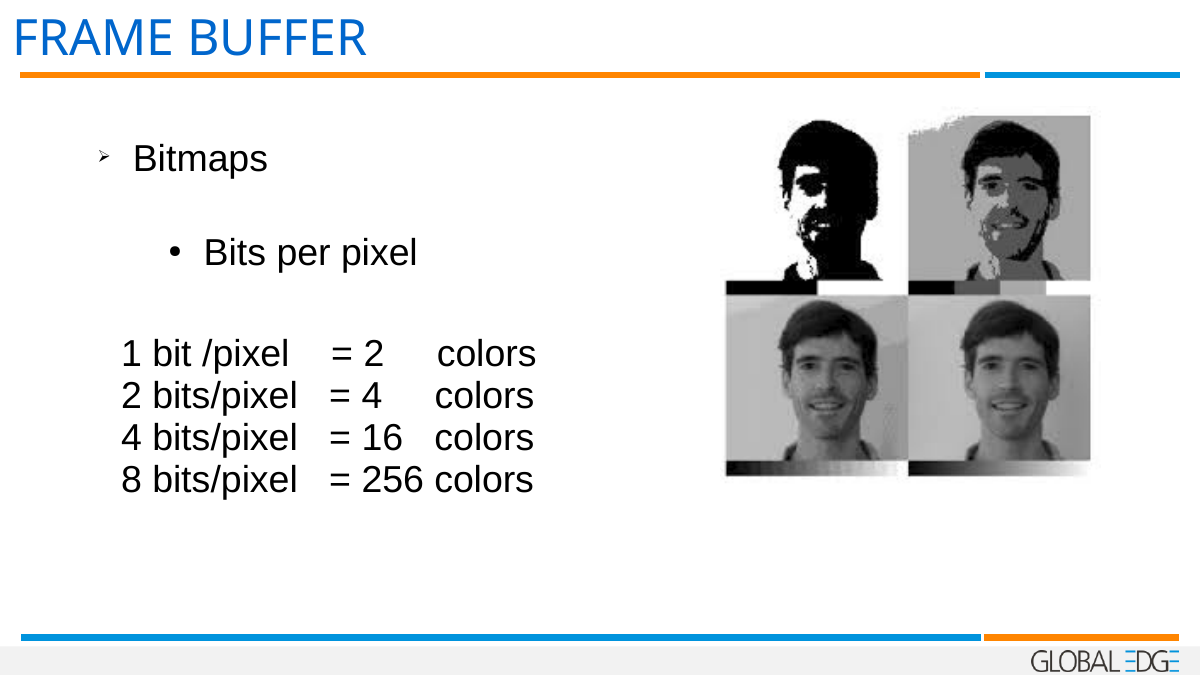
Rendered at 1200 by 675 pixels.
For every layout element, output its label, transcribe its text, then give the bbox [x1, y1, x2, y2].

text_box 1 bit /pixel = 2 colors 2 bits/pixel = 4 colors 4 bits/pixel = 16 colors 8 bits/pixel = 256 colors [106, 324, 591, 508]
picture [720, 106, 1101, 485]
text_box Bitmaps [82, 129, 720, 187]
title FRAME BUFFER [12, 6, 1088, 66]
text_box Bits per pixel [153, 224, 508, 282]
picture [1031, 650, 1179, 672]
